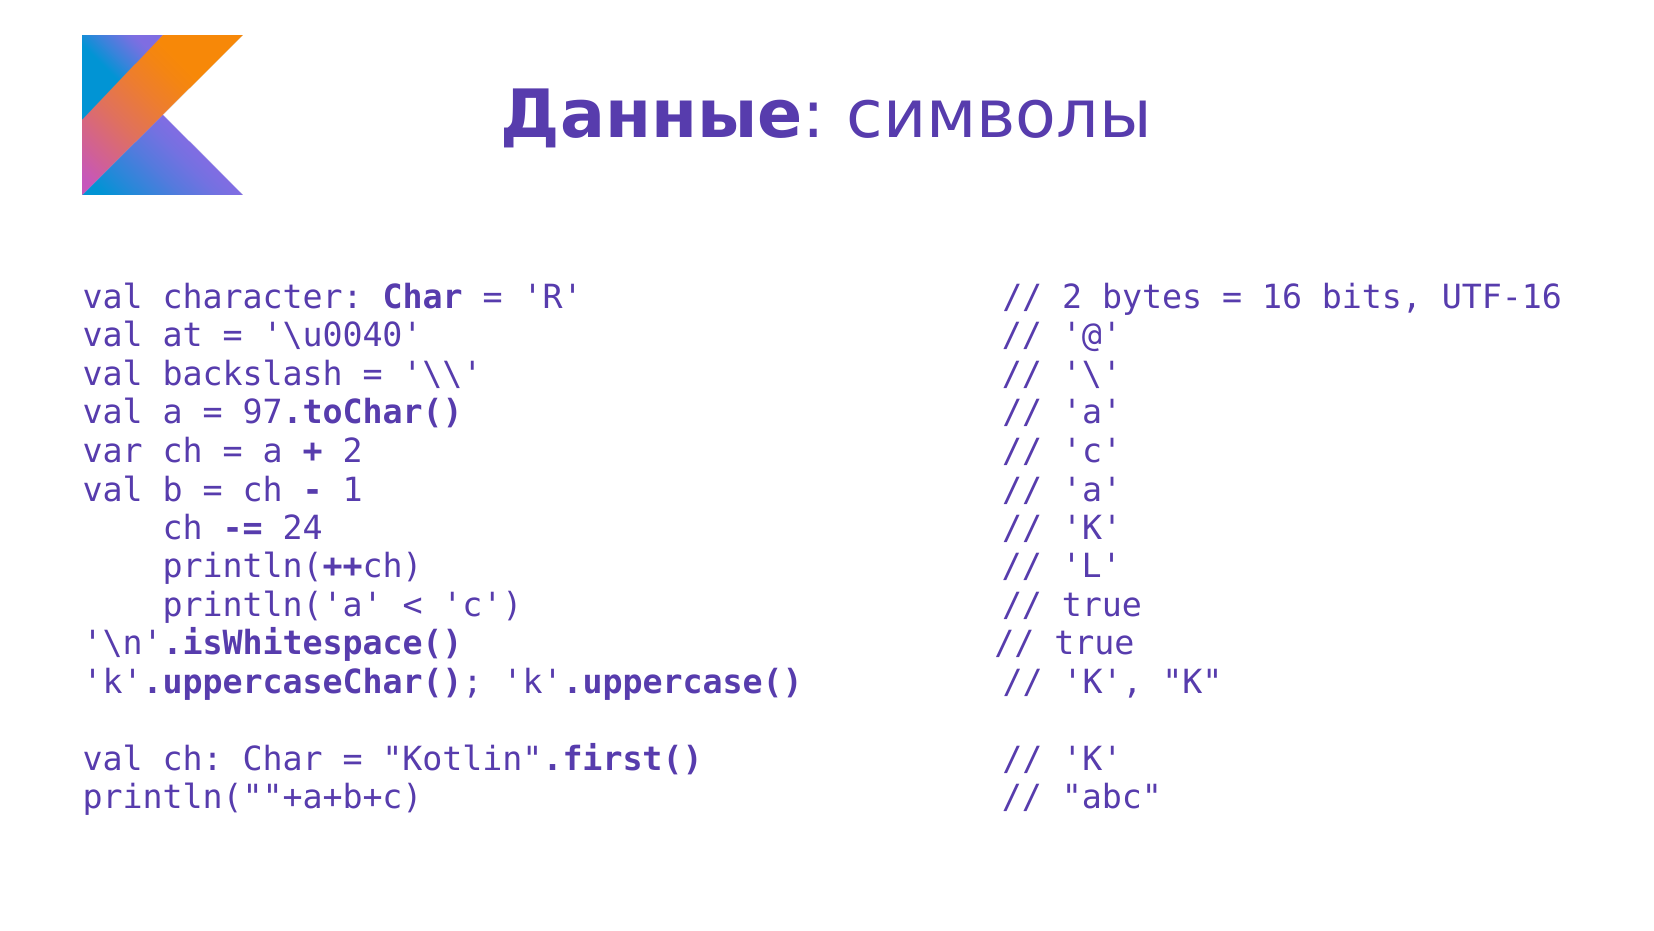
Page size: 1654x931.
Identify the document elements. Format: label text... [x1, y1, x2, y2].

picture [82, 35, 243, 195]
subtitle val character: Char = 'R' // 2 bytes = 16 bits, UTF-16 val at = '\u0040' // '@' val backslash = '\\' // '\' val a = 97.toChar() // 'a' var ch = a + 2 // 'c' val b = ch - 1 // 'a' ch -= 24 // 'K' println(++ch) // 'L' println('a' < 'c') // true '\n'.isWhitespace() // true 'k'.uppercaseChar(); 'k'.uppercase() // 'K', "K" val ch: Char = "Kotlin".first() // 'K' println(""+a+b+c) // "abc" [82, 248, 1571, 846]
title Данные: символы [243, 37, 1571, 193]
